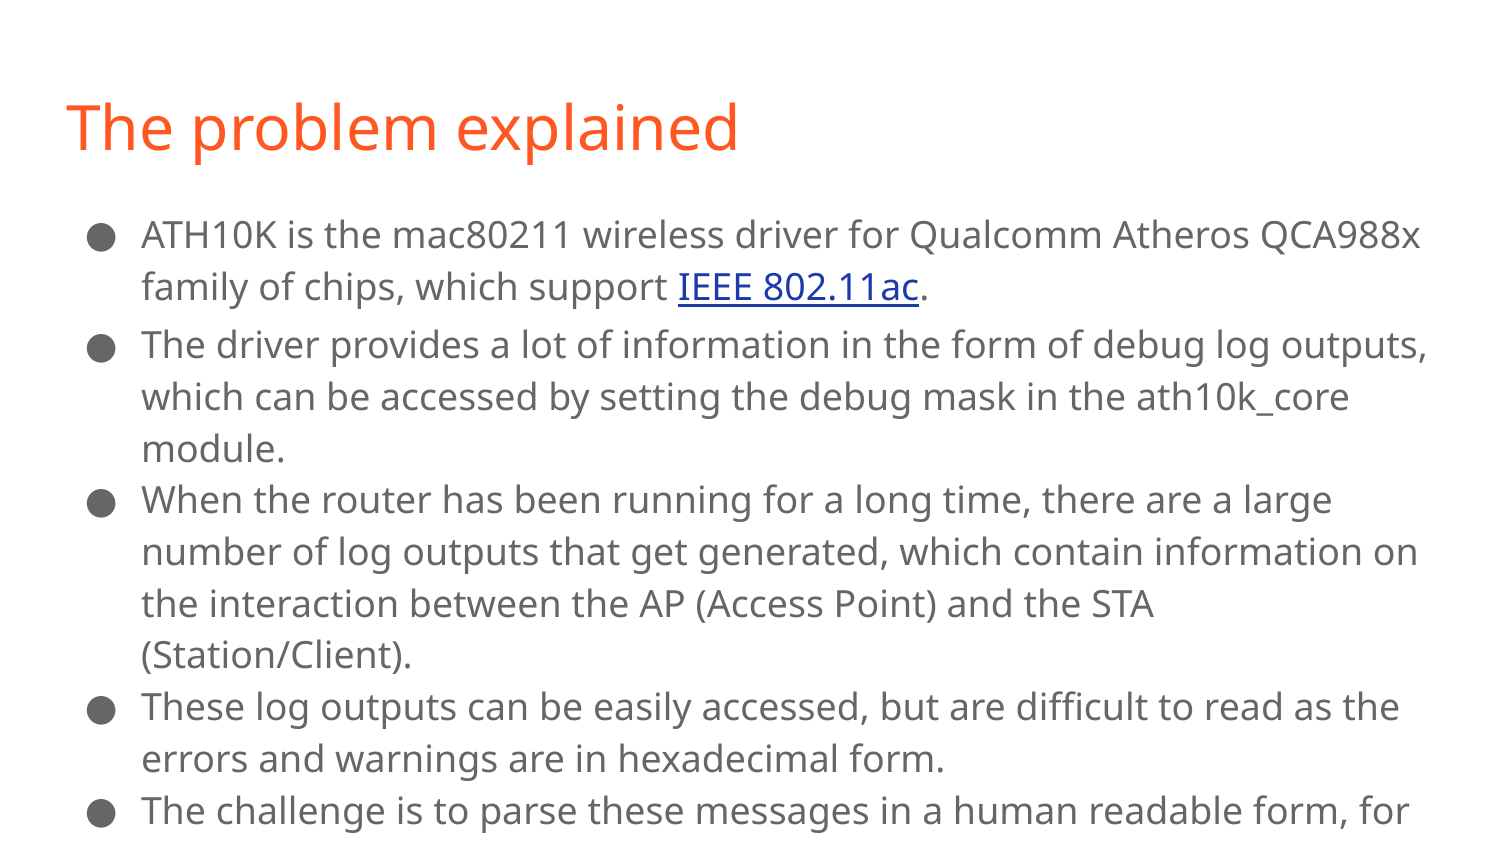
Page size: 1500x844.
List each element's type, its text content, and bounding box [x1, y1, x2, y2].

title The problem explained [51, 72, 1449, 167]
list ATH10K is the mac80211 wireless driver for Qualcomm Atheros QCA988x family of chips, which support IEEE 802.11ac. The driver provides a lot of information in the form of debug log outputs, which can be accessed by setting the debug mask in the ath10k_core module. When the router has been running for a long time, there are a large number of log outputs that get generated, which contain information on the interaction between the AP (Access Point) and the STA (Station/Client). These log outputs can be easily accessed, but are difficult to read as the errors and warnings are in hexadecimal form. The challenge is to parse these messages in a human readable form, for rapid debugging of any issues that may occur. [51, 189, 1449, 750]
